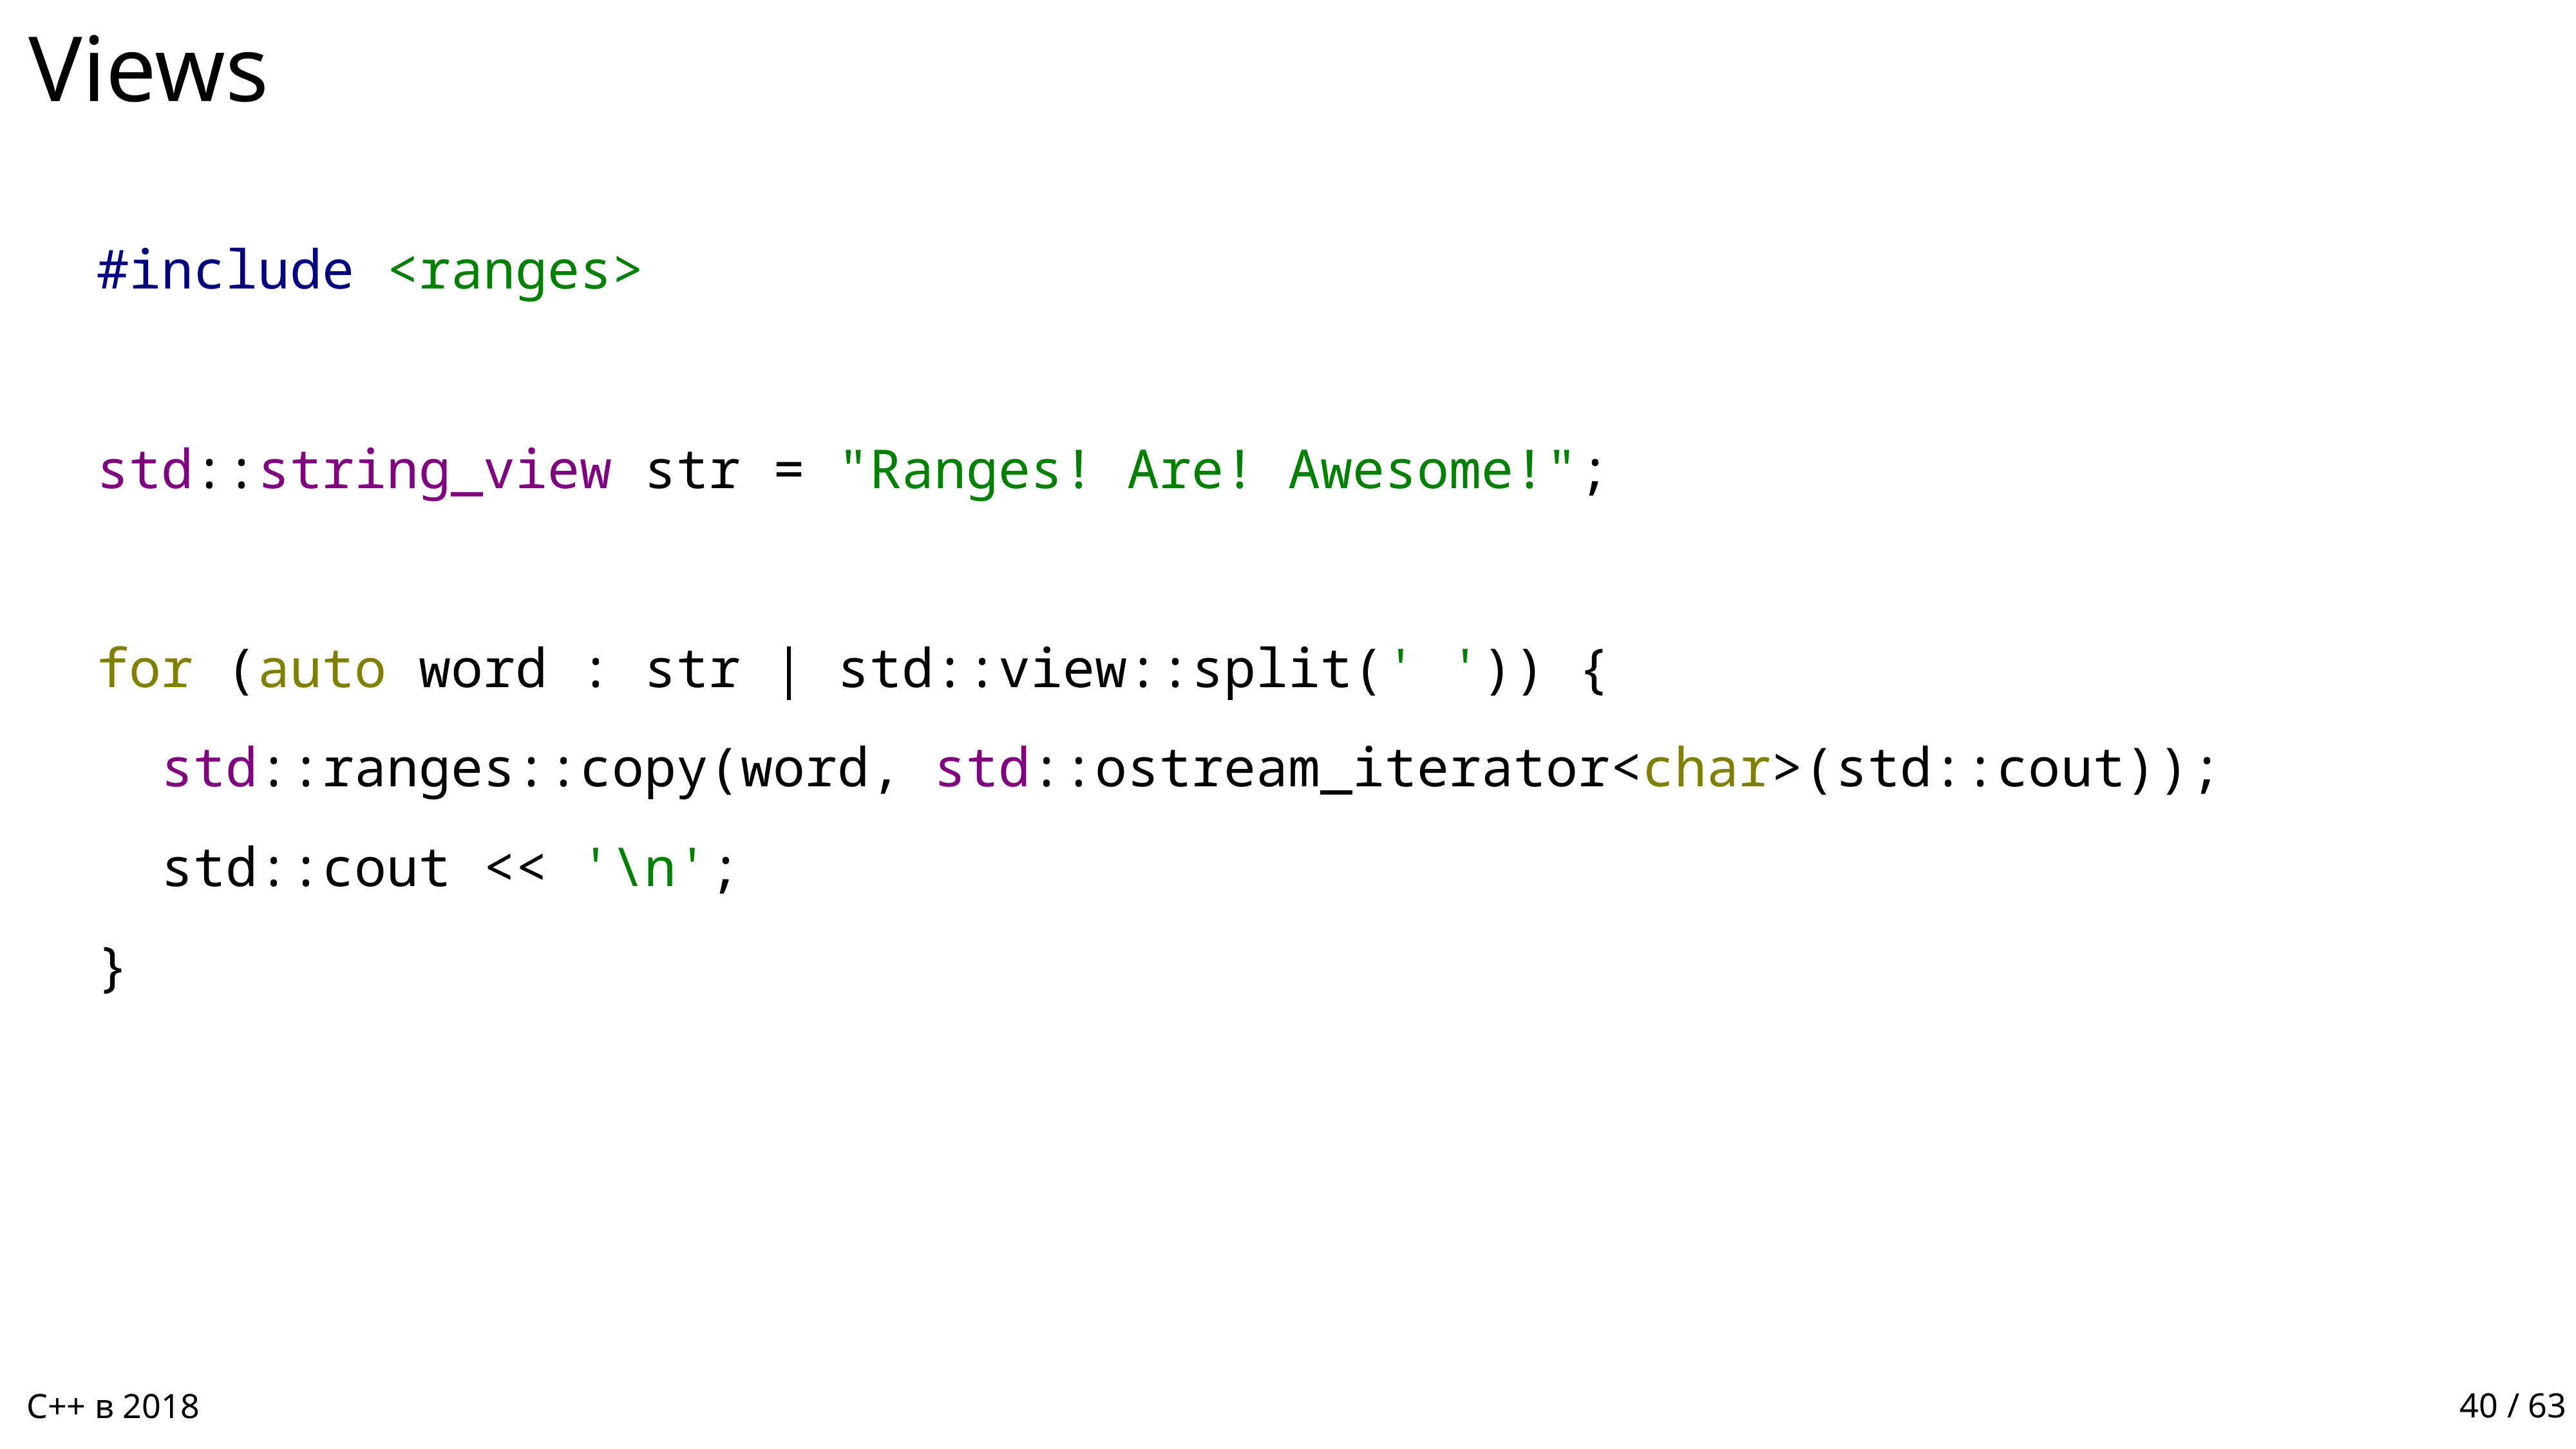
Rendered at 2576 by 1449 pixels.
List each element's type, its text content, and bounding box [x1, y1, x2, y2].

list #include <ranges> std::string_view str = "Ranges! Are! Awesome!"; for (auto word : str | std::view::split(' ')) { std::ranges::copy(word, std::ostream_iterator<char>(std::cout)); std::cout << '\n'; } [87, 214, 2551, 1382]
list <number> / 63 [1479, 1376, 2576, 1431]
list C++ в 2018 [17, 1376, 1114, 1431]
title Views [19, 19, 2551, 155]
